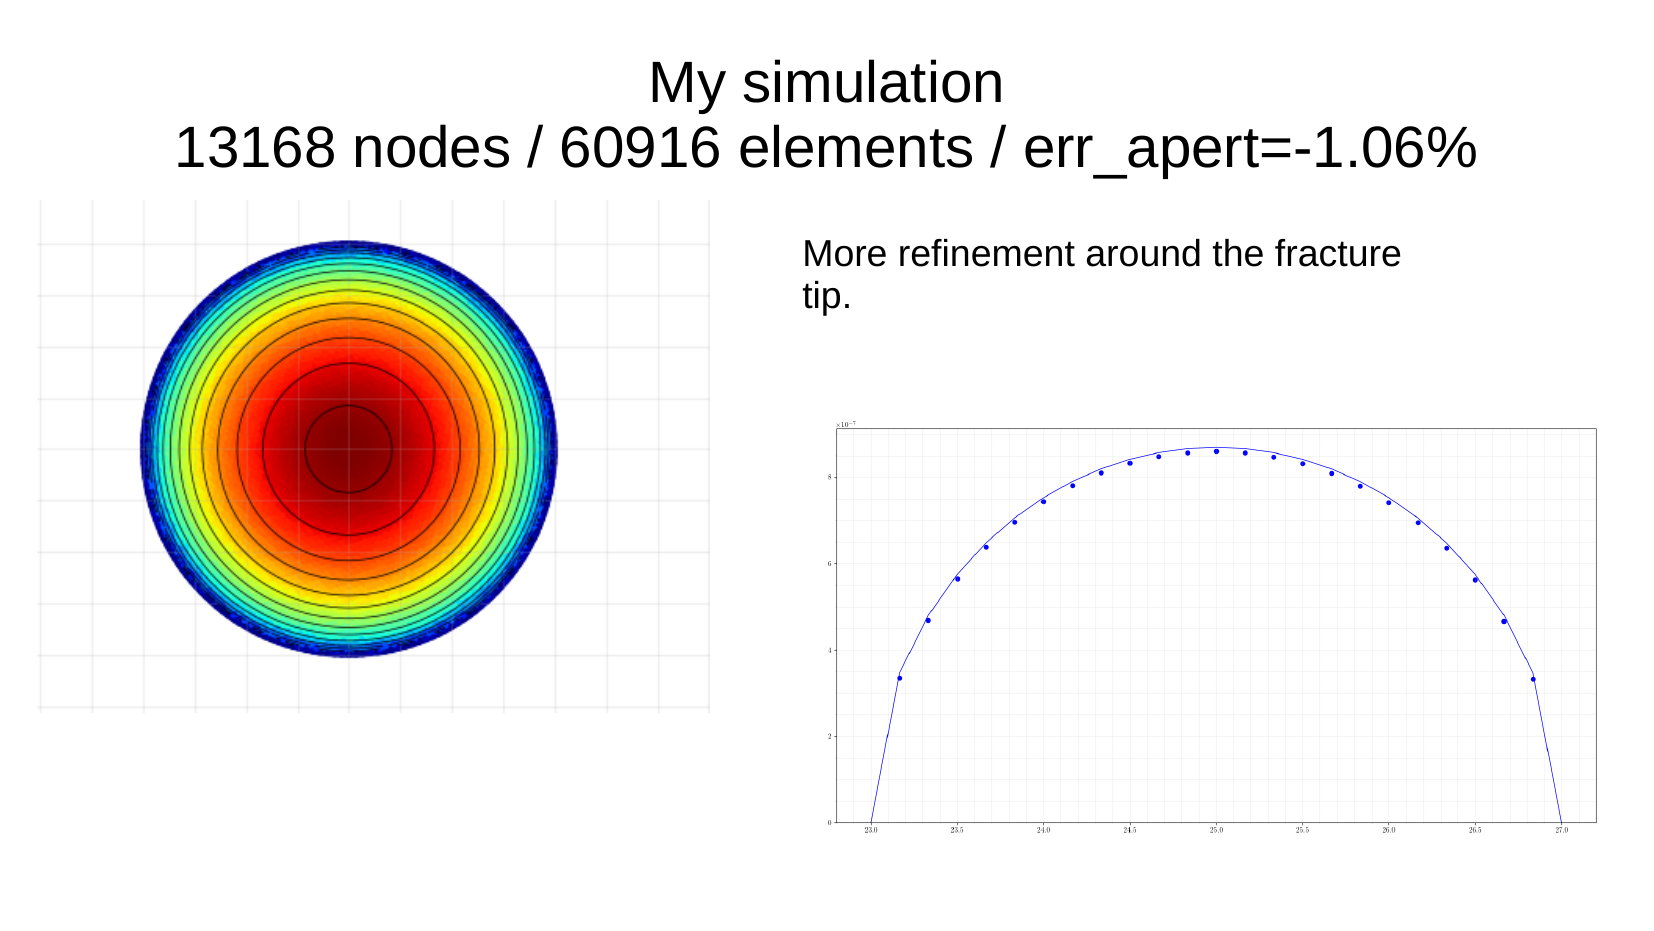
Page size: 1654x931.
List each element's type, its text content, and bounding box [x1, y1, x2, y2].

picture [37, 200, 710, 713]
title My simulation 13168 nodes / 60916 elements / err_apert=-1.06% [82, 37, 1571, 193]
text_box More refinement around the fracture tip. [787, 225, 1463, 751]
picture [821, 412, 1613, 852]
